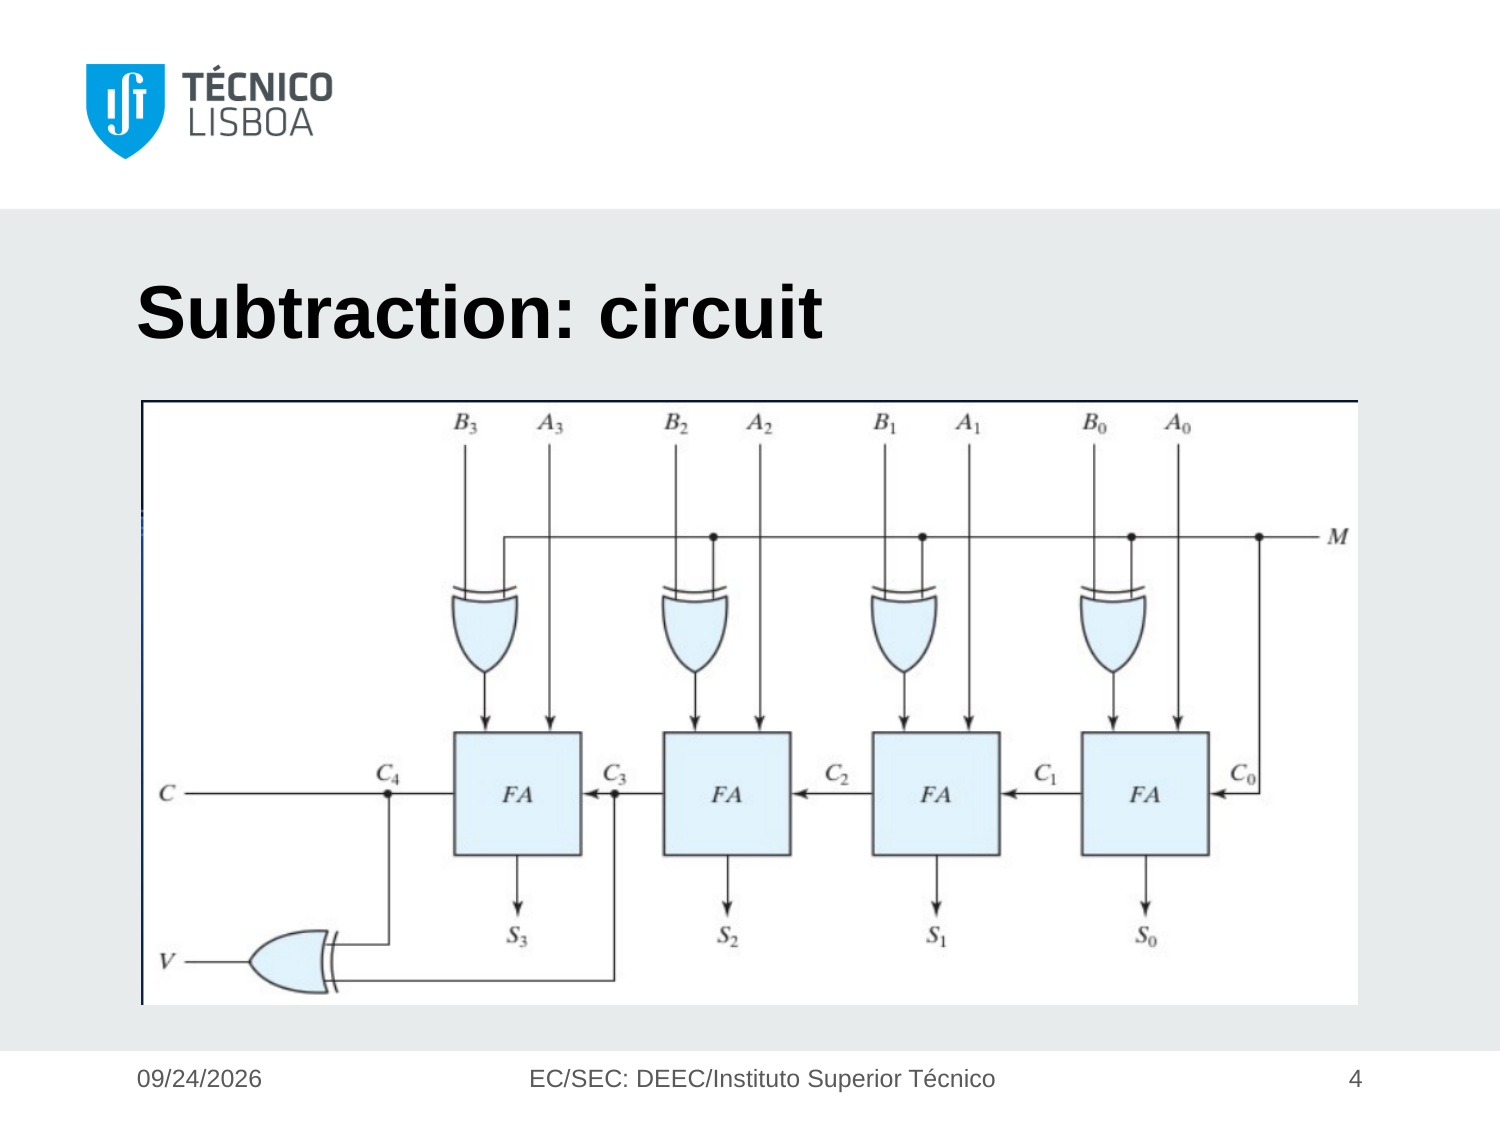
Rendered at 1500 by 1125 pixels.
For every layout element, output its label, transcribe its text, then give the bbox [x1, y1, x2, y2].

footer EC/SEC: DEEC/Instituto Superior Técnico [512, 1052, 1021, 1103]
slide_number <number> [1077, 1052, 1378, 1103]
slide_number 10/23/2018 [121, 1052, 425, 1103]
picture [0, 0, 1500, 1125]
title Subtraction: circuit [121, 237, 1378, 381]
